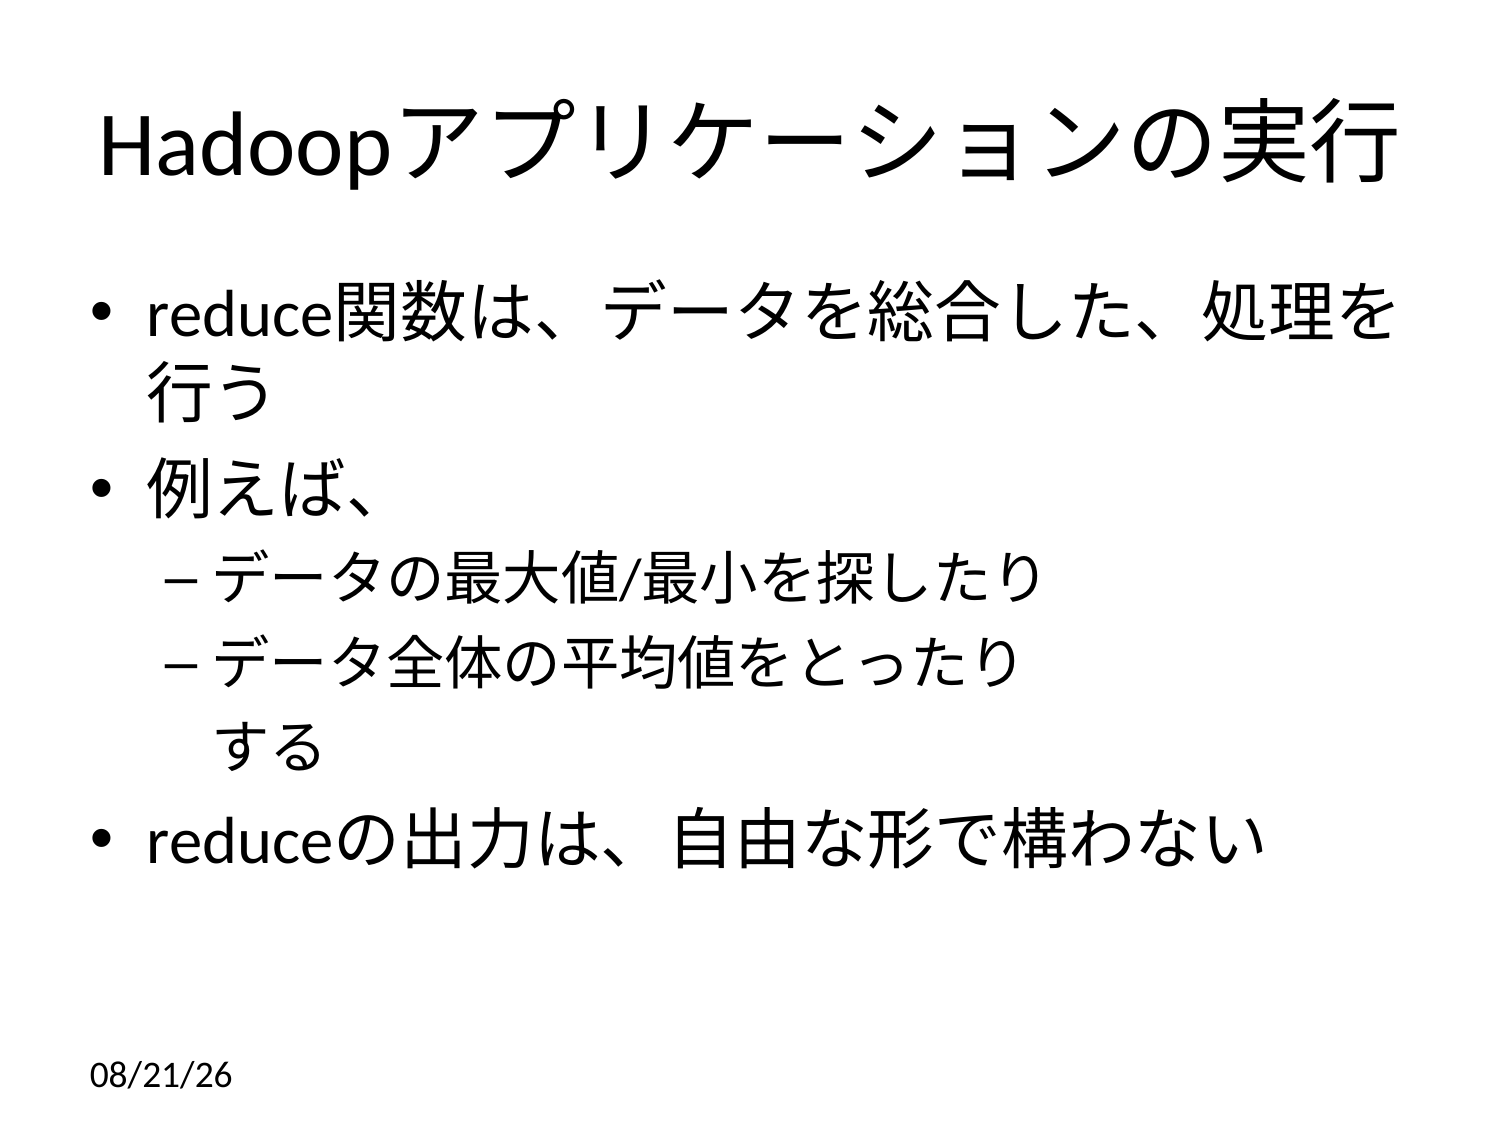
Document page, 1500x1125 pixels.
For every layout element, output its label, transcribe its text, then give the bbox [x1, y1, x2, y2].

title Hadoopアプリケーションの実行 [75, 21, 1426, 257]
list reduce関数は、データを総合した、処理を行う 例えば、 データの最大値/最小を探したり データ全体の平均値をとったり する reduceの出力は、自由な形で構わない [75, 262, 1426, 1006]
